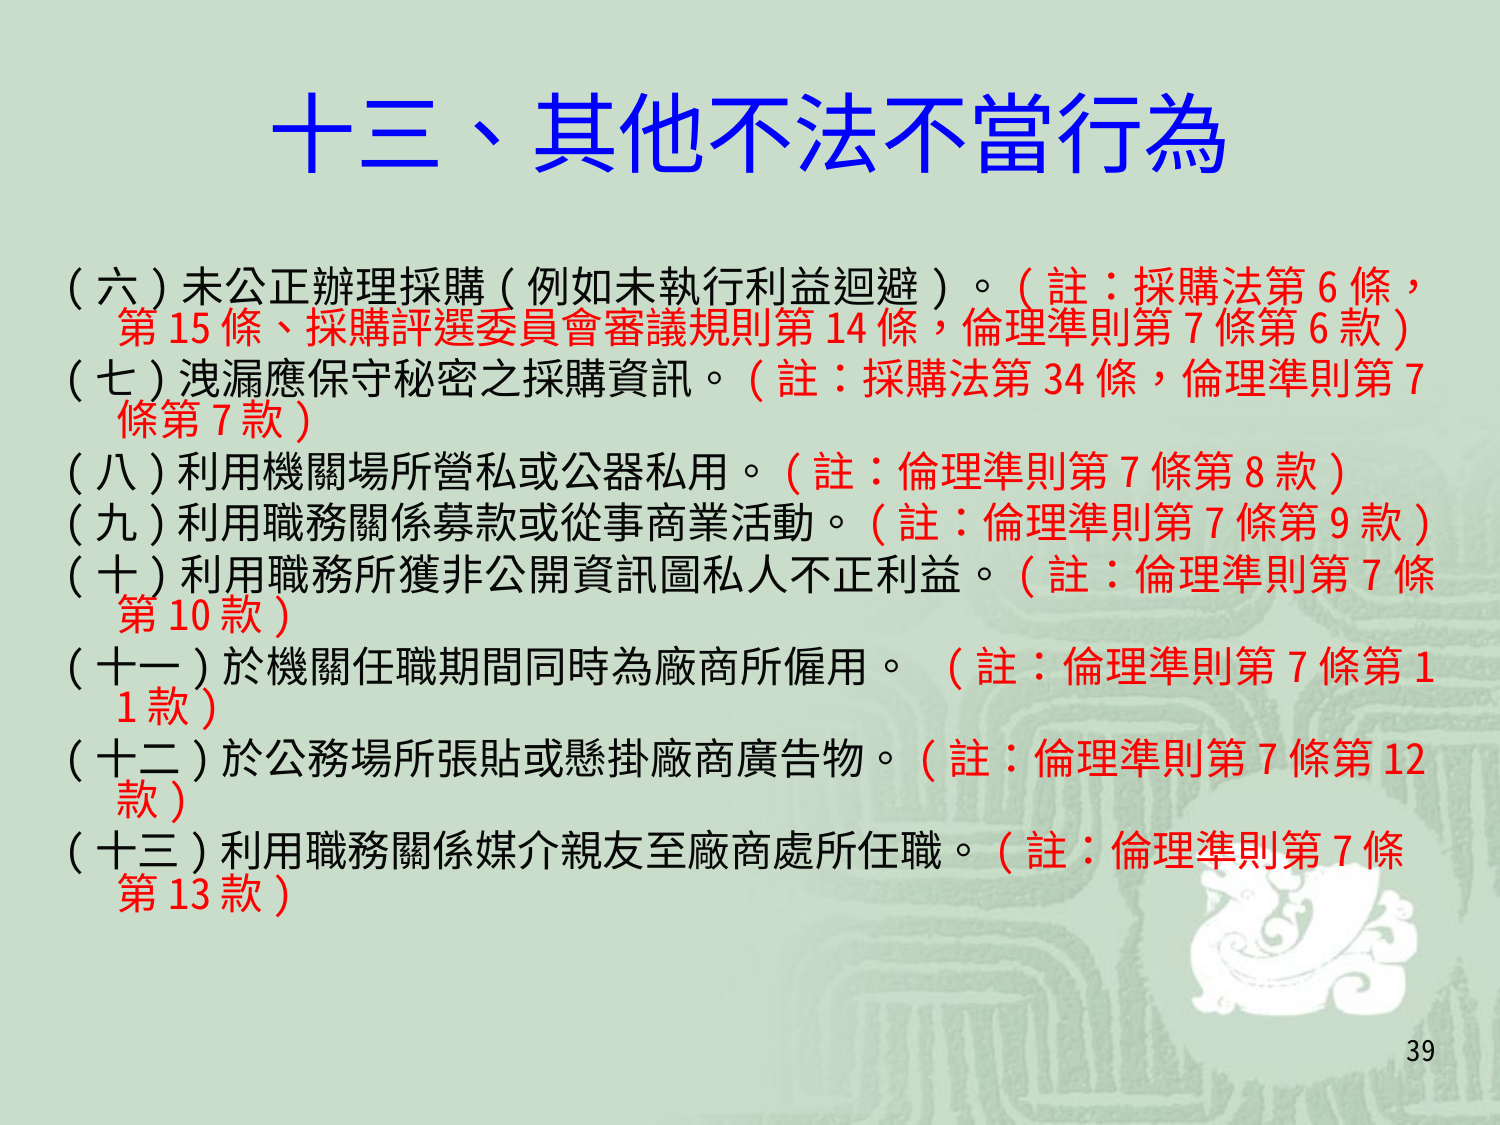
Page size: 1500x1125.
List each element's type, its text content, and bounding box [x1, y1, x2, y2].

picture [0, 0, 1500, 1125]
text_box <編號> [1074, 1024, 1451, 1103]
list (六)未公正辦理採購(例如未執行利益迴避)。(註：採購法第6條，第15條、採購評選委員會審議規則第14條，倫理準則第7條第6款) (七)洩漏應保守秘密之採購資訊。(註：採購法第34條，倫理準則第7條第7款) (八)利用機關場所營私或公器私用。(註：倫理準則第7條第8款) (九)利用職務關係募款或從事商業活動。(註：倫理準則第7條第9款) (十)利用職務所獲非公開資訊圖私人不正利益。(註：倫理準則第7條第10款) (十一)於機關任職期間同時為廠商所僱用。 (註：倫理準則第7條第11款) (十二)於公務場所張貼或懸掛廠商廣告物。(註：倫理準則第7條第12款) (十三)利用職務關係媒介親友至廠商處所任職。(註：倫理準則第7條第13款) [49, 262, 1451, 1001]
title 十三、其他不法不當行為 [49, 37, 1451, 225]
